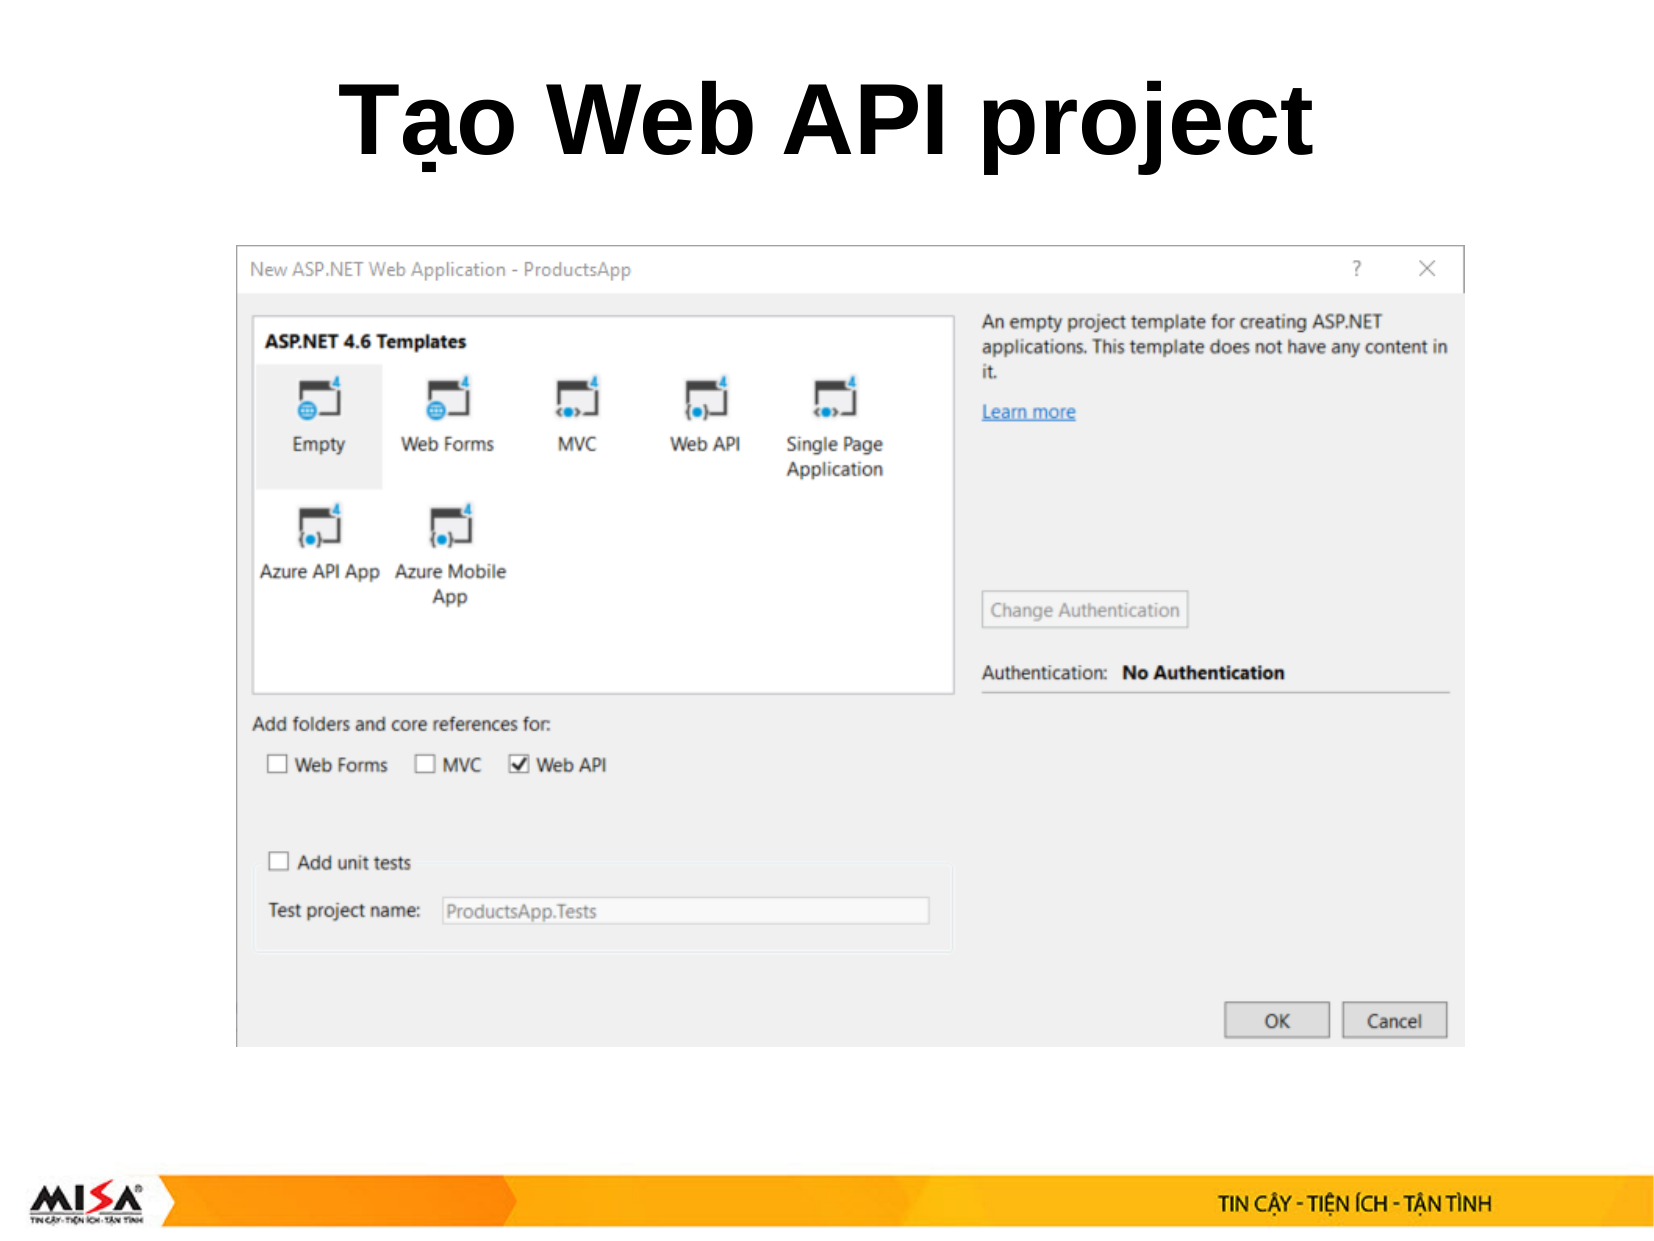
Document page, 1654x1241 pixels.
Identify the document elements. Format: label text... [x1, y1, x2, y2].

title Tạo Web API project [0, 66, 1654, 177]
picture [236, 245, 1465, 1047]
